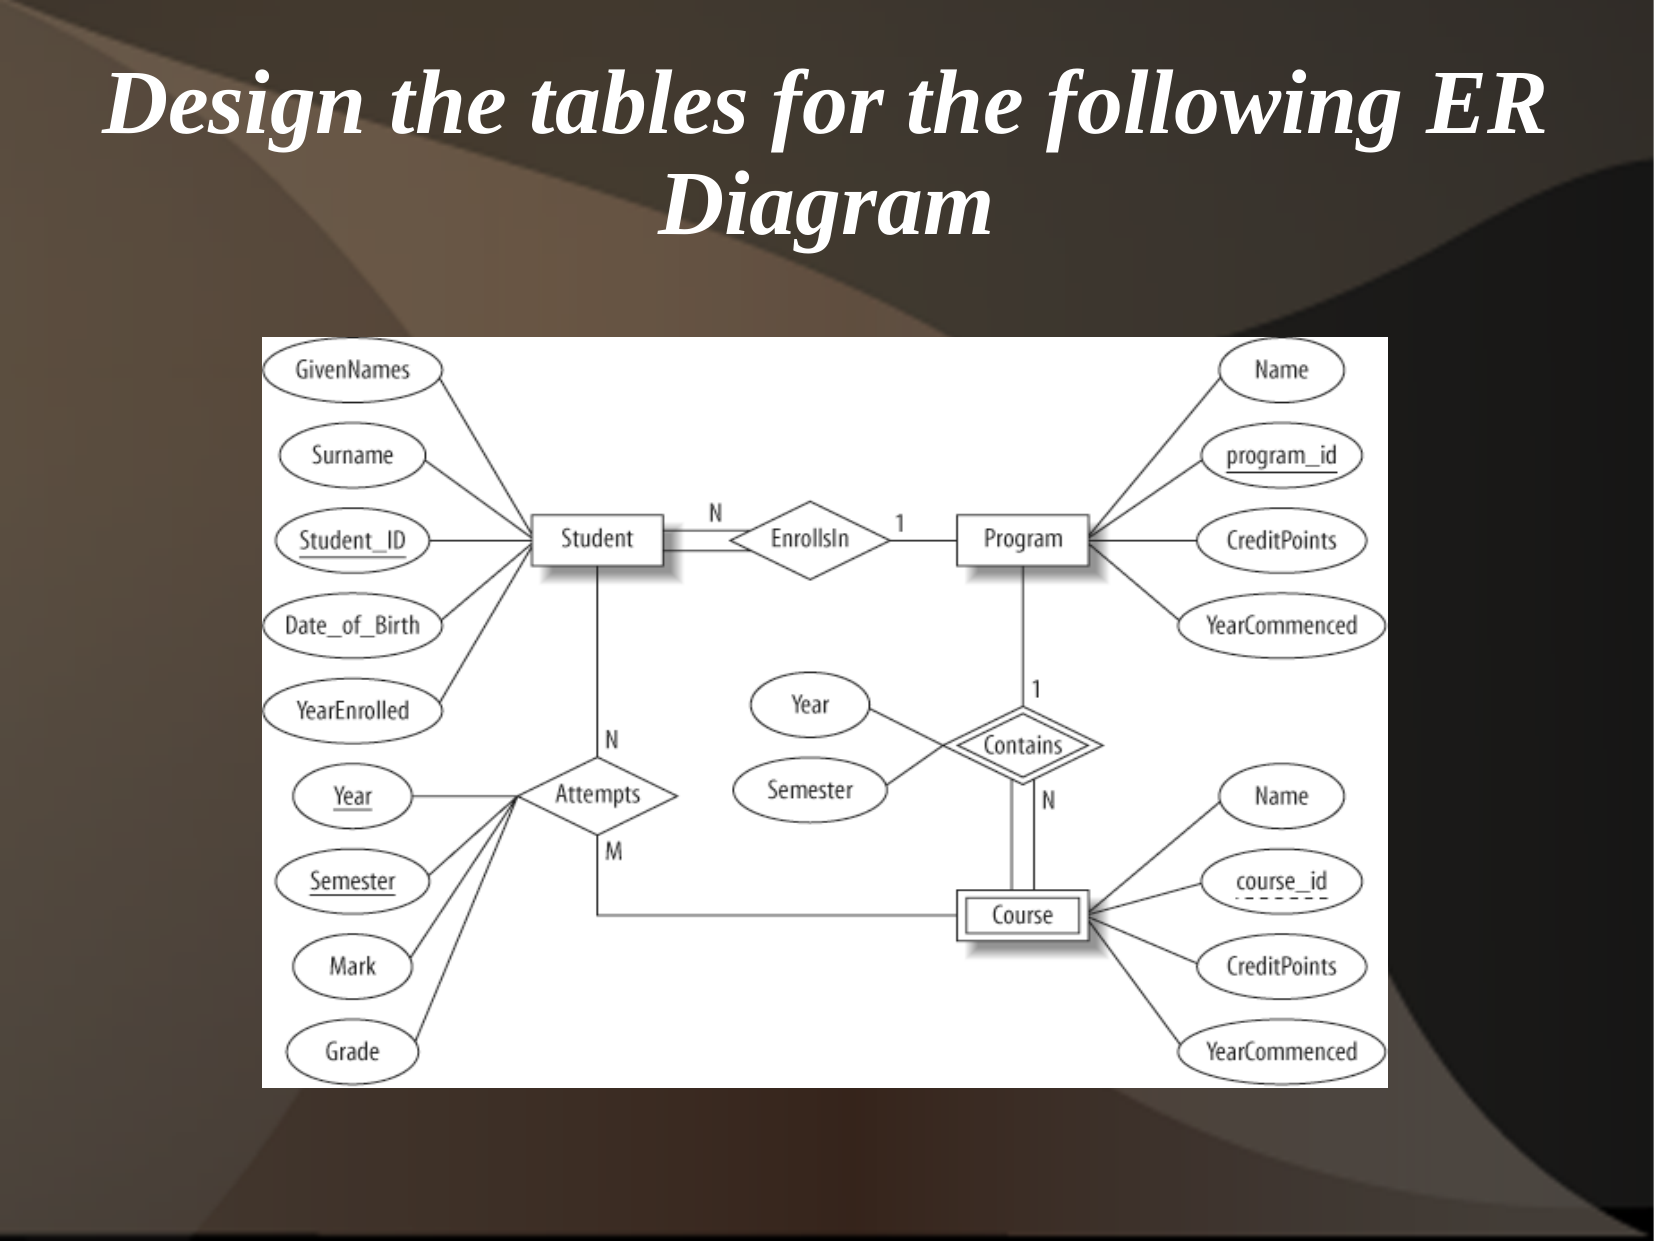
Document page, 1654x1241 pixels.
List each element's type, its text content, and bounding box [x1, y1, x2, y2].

picture [0, 0, 1654, 1241]
title Design the tables for the following ER Diagram [82, 51, 1571, 255]
